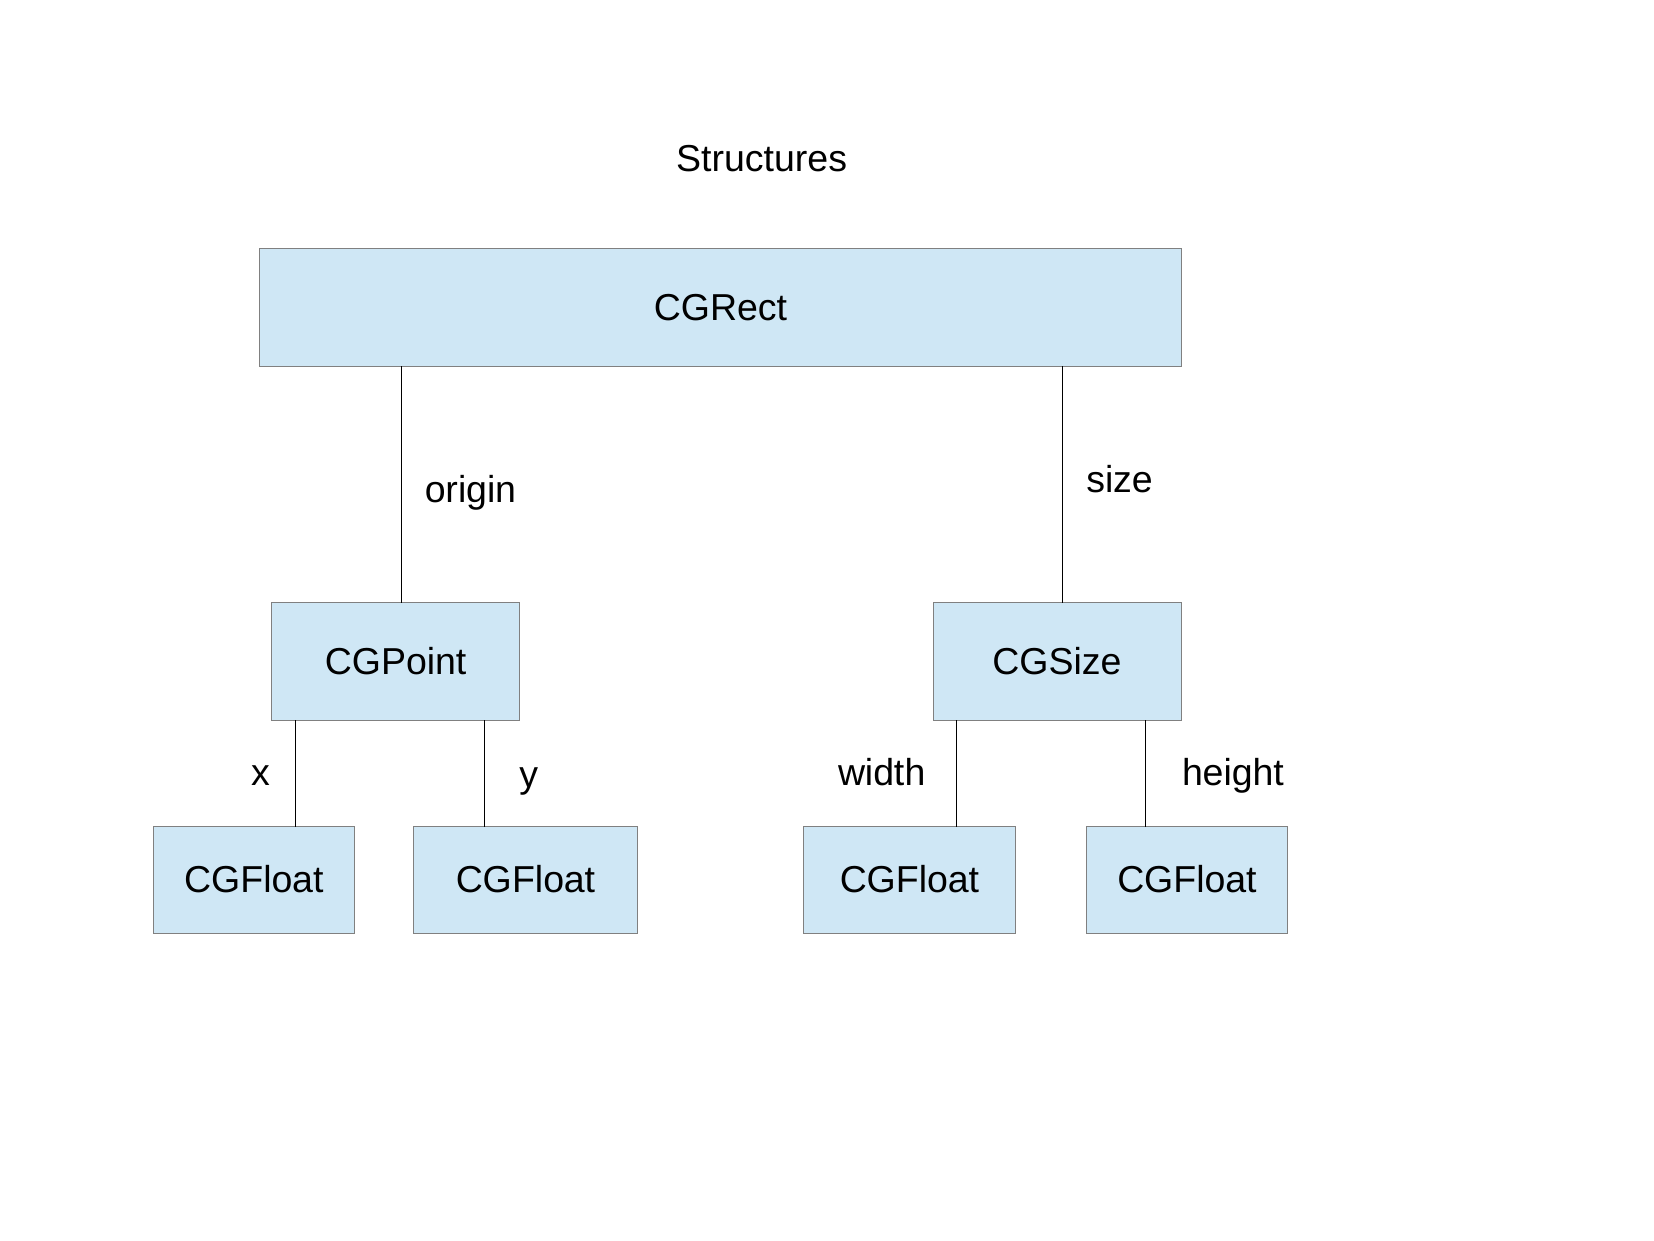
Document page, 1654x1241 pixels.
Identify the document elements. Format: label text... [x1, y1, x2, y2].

text_box CGPoint [271, 602, 520, 721]
text_box width [823, 744, 941, 801]
text_box CGFloat [413, 826, 638, 934]
text_box CGFloat [803, 826, 1016, 934]
text_box CGRect [259, 248, 1182, 367]
text_box CGSize [933, 602, 1182, 721]
text_box CGFloat [1086, 826, 1288, 934]
text_box CGFloat [153, 826, 355, 934]
text_box size [1071, 451, 1168, 508]
text_box x [236, 744, 285, 801]
text_box y [504, 746, 553, 804]
text_box origin [410, 460, 532, 518]
text_box Structures [661, 129, 863, 187]
text_box height [1167, 744, 1300, 801]
